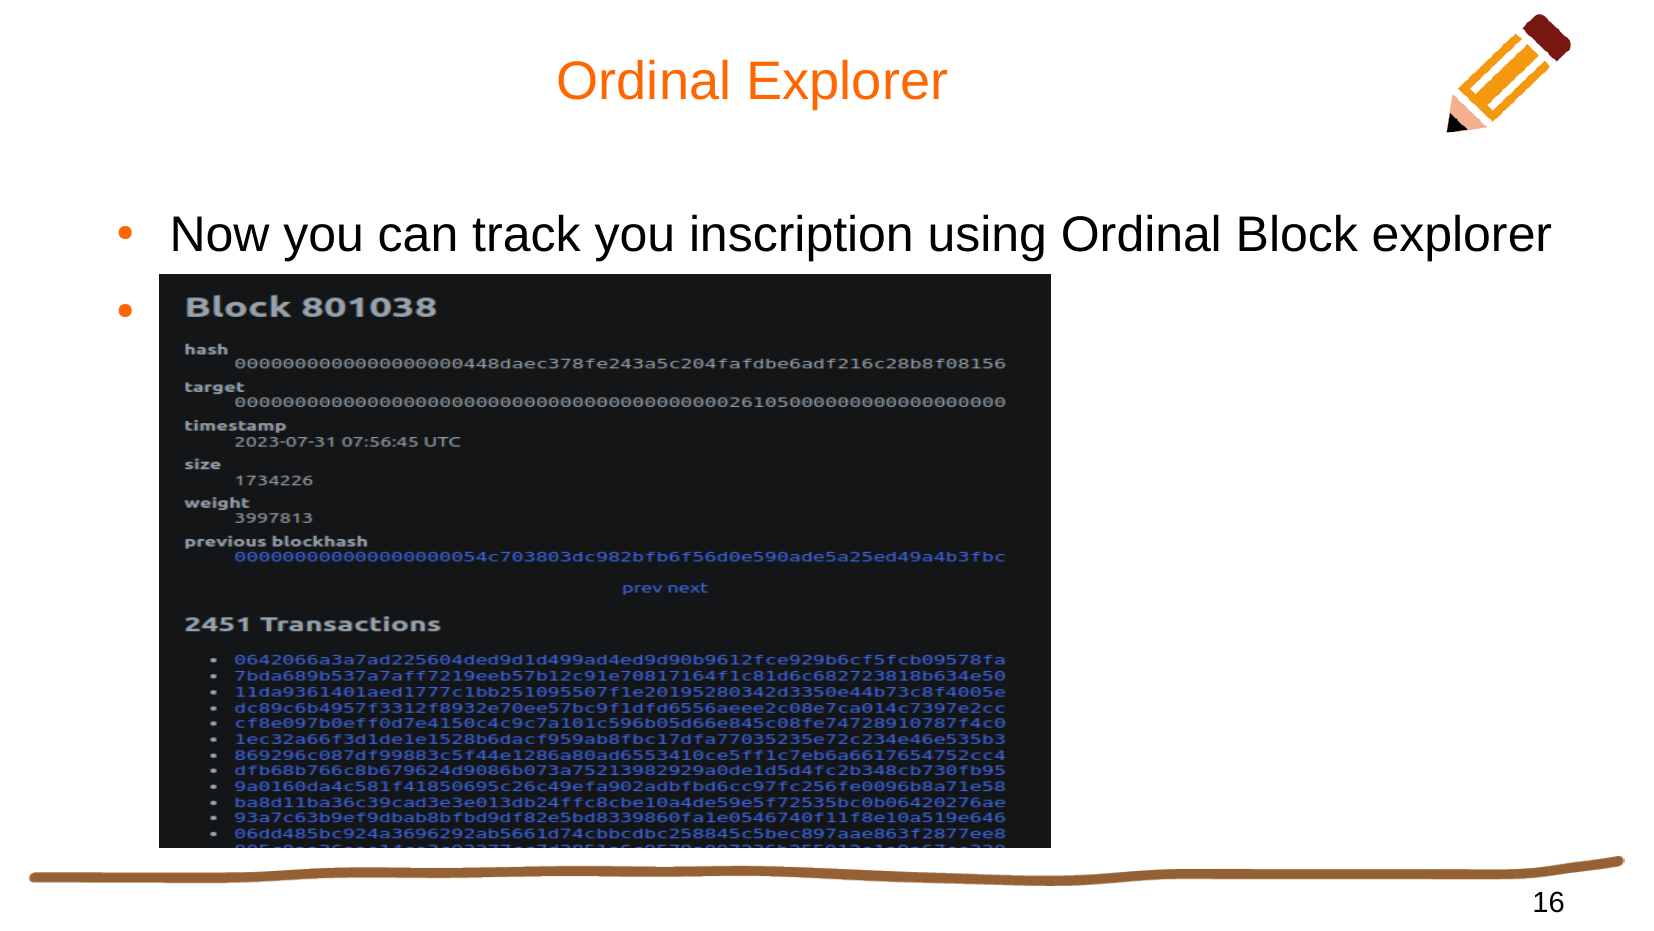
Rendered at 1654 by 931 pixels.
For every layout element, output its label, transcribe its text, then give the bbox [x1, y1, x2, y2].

picture [29, 856, 1625, 886]
picture [1446, 14, 1571, 133]
title Ordinal Explorer [88, 29, 1447, 133]
picture [159, 274, 1051, 848]
list Now you can track you inscription using Ordinal Block explorer [98, 206, 1576, 857]
